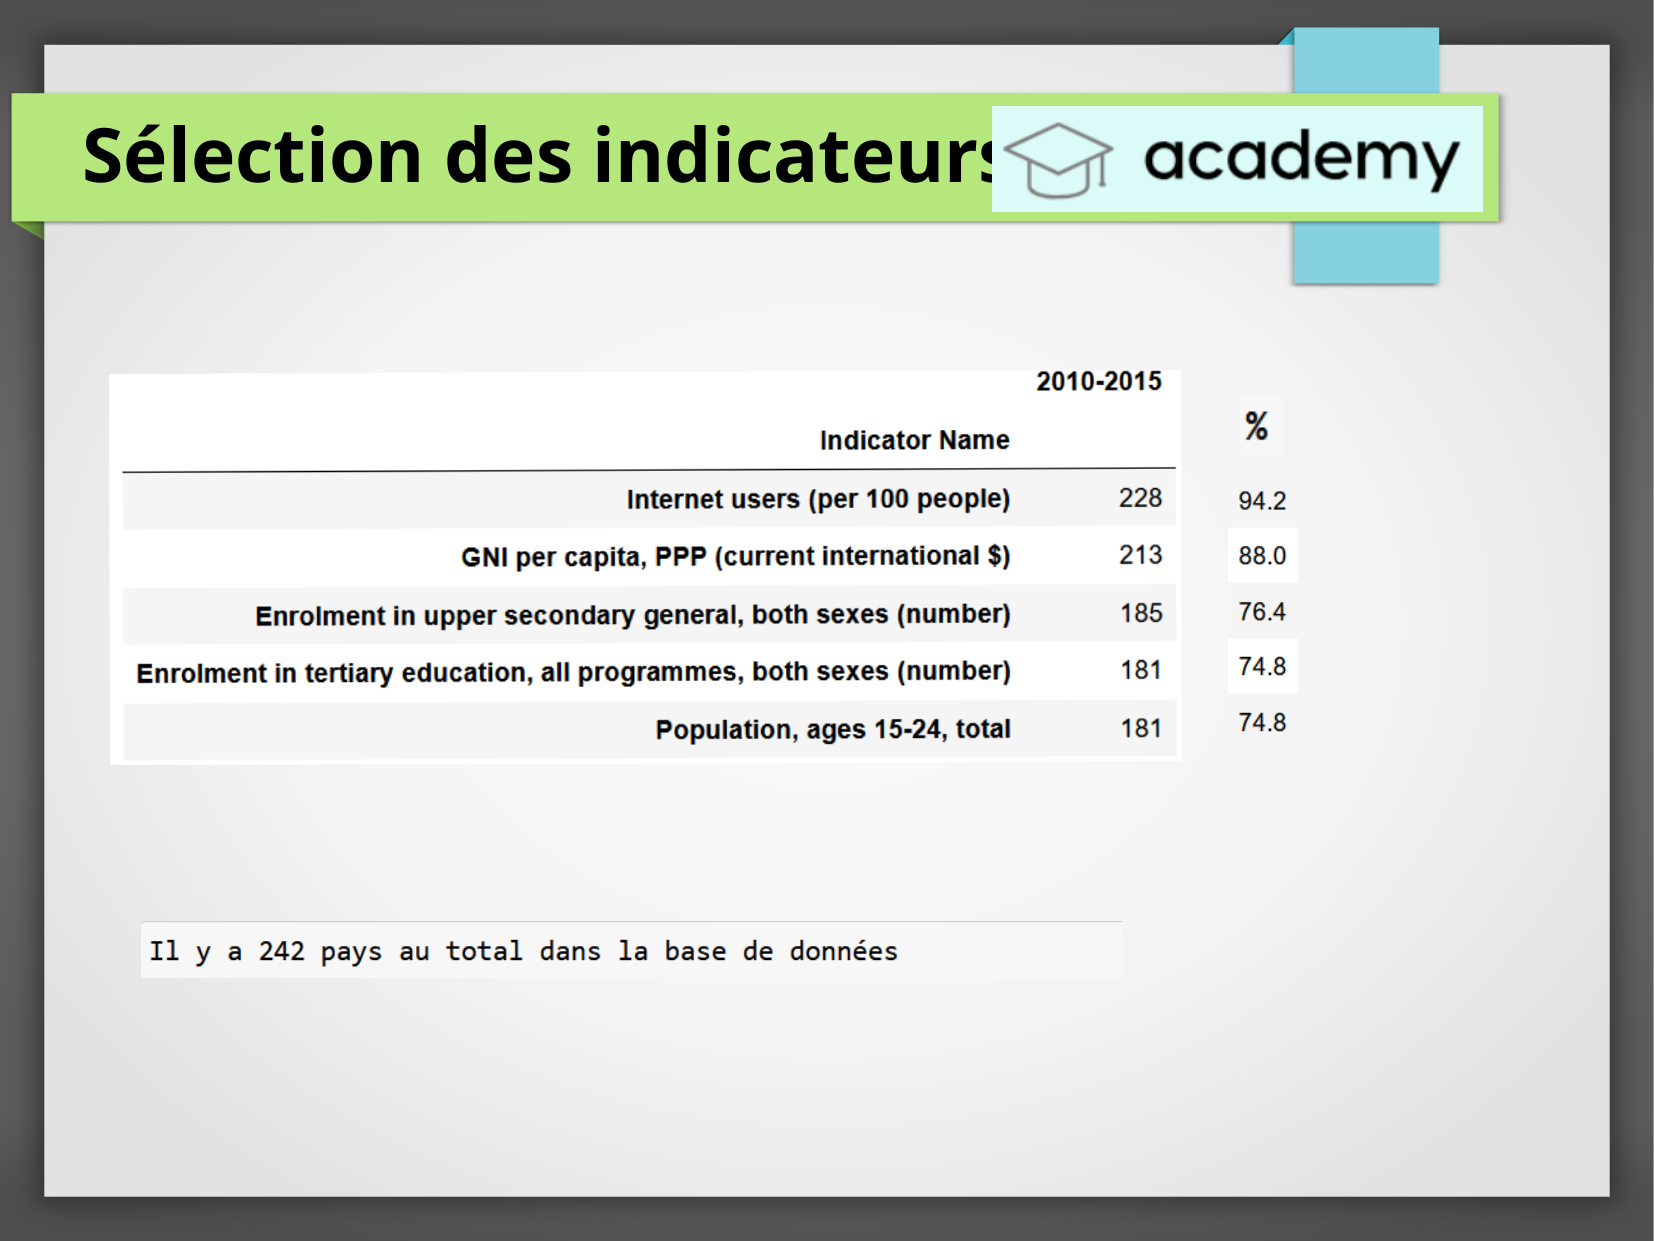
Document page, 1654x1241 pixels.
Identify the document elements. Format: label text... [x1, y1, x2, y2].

picture [0, 0, 1654, 1241]
title Sélection des indicateurs [82, 94, 1264, 213]
